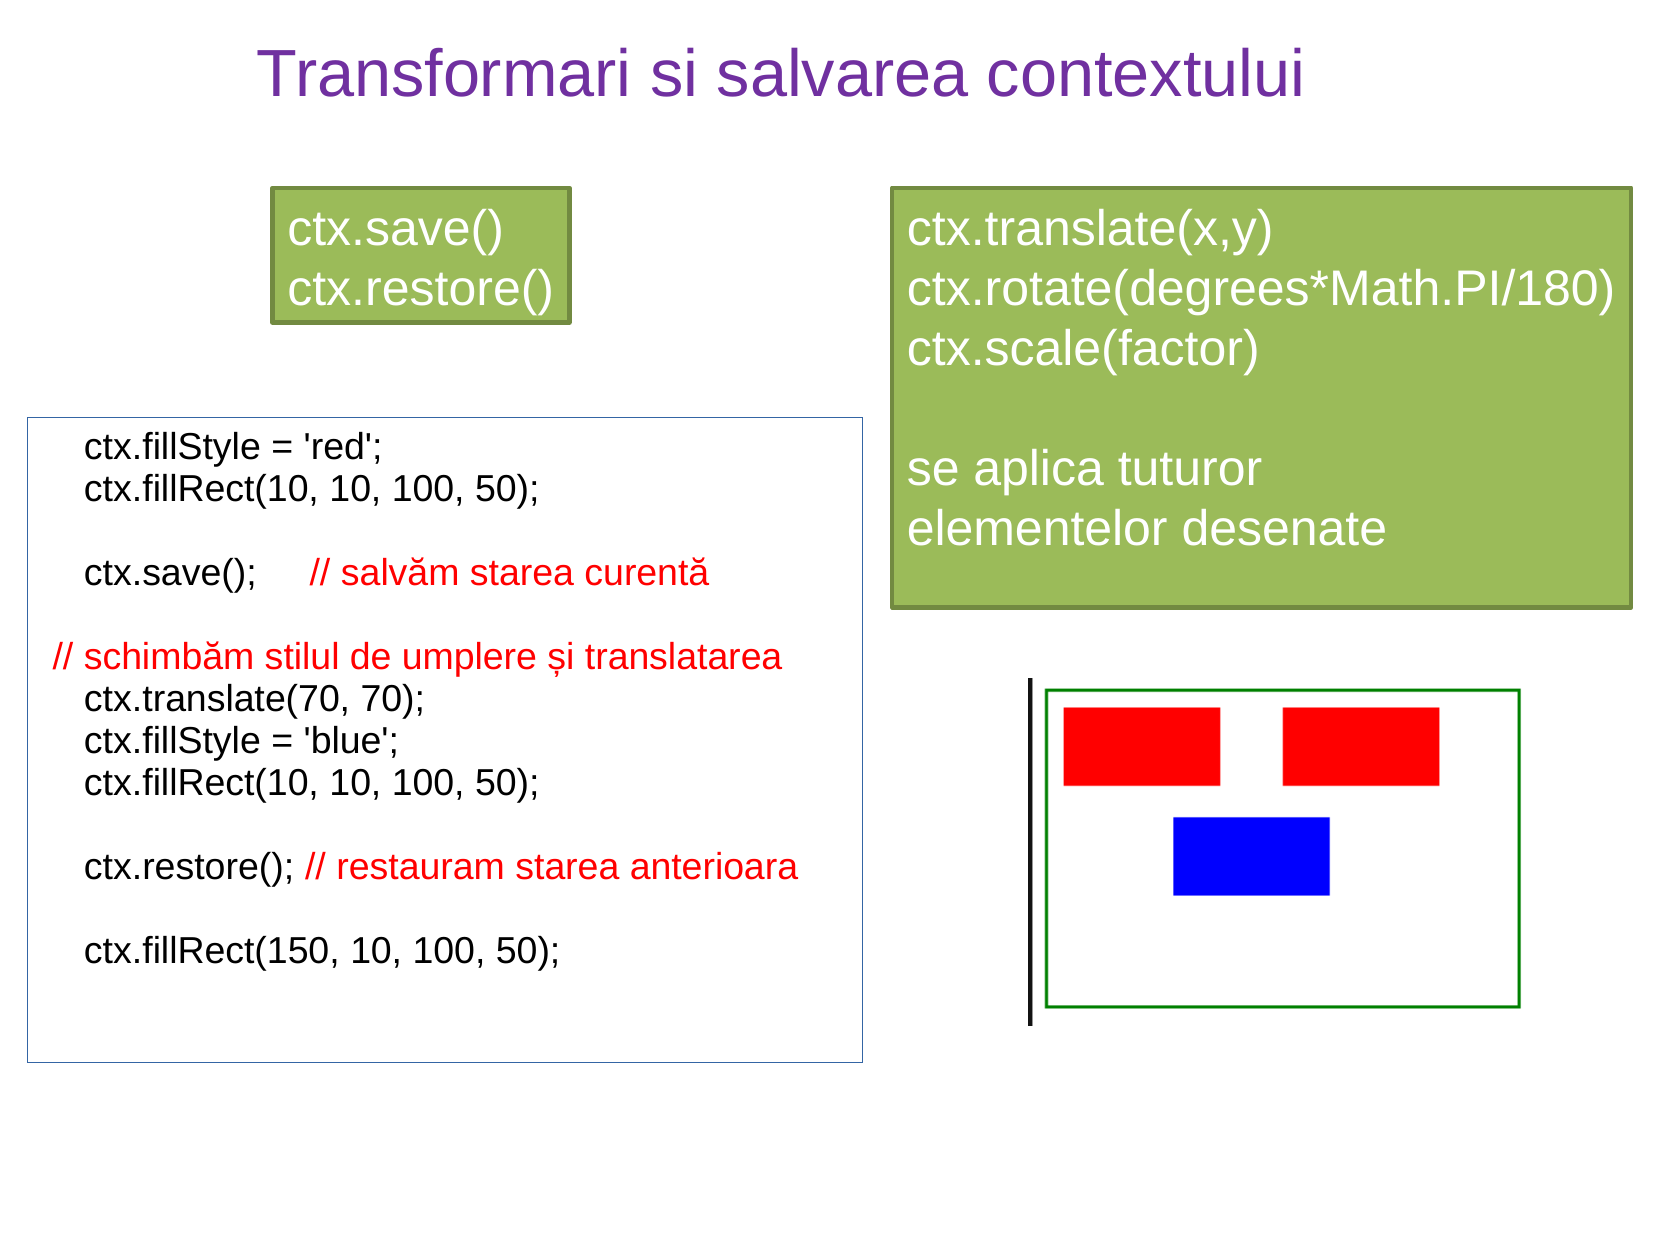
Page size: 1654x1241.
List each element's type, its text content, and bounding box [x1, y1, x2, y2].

text_box ctx.fillStyle = 'red'; ctx.fillRect(10, 10, 100, 50); ctx.save(); // salvăm starea curentă // schimbăm stilul de umplere și translatarea ctx.translate(70, 70); ctx.fillStyle = 'blue'; ctx.fillRect(10, 10, 100, 50); ctx.restore(); // restauram starea anterioara ctx.fillRect(150, 10, 100, 50); [27, 417, 863, 1063]
picture [1028, 678, 1532, 1026]
text_box ctx.save() ctx.restore() [272, 187, 570, 323]
text_box ctx.translate(x,y) ctx.rotate(degrees*Math.PI/180) ctx.scale(factor) se aplica tuturor elementelor desenate [892, 187, 1632, 608]
text_box Transformari si salvarea contextului [242, 22, 1322, 118]
